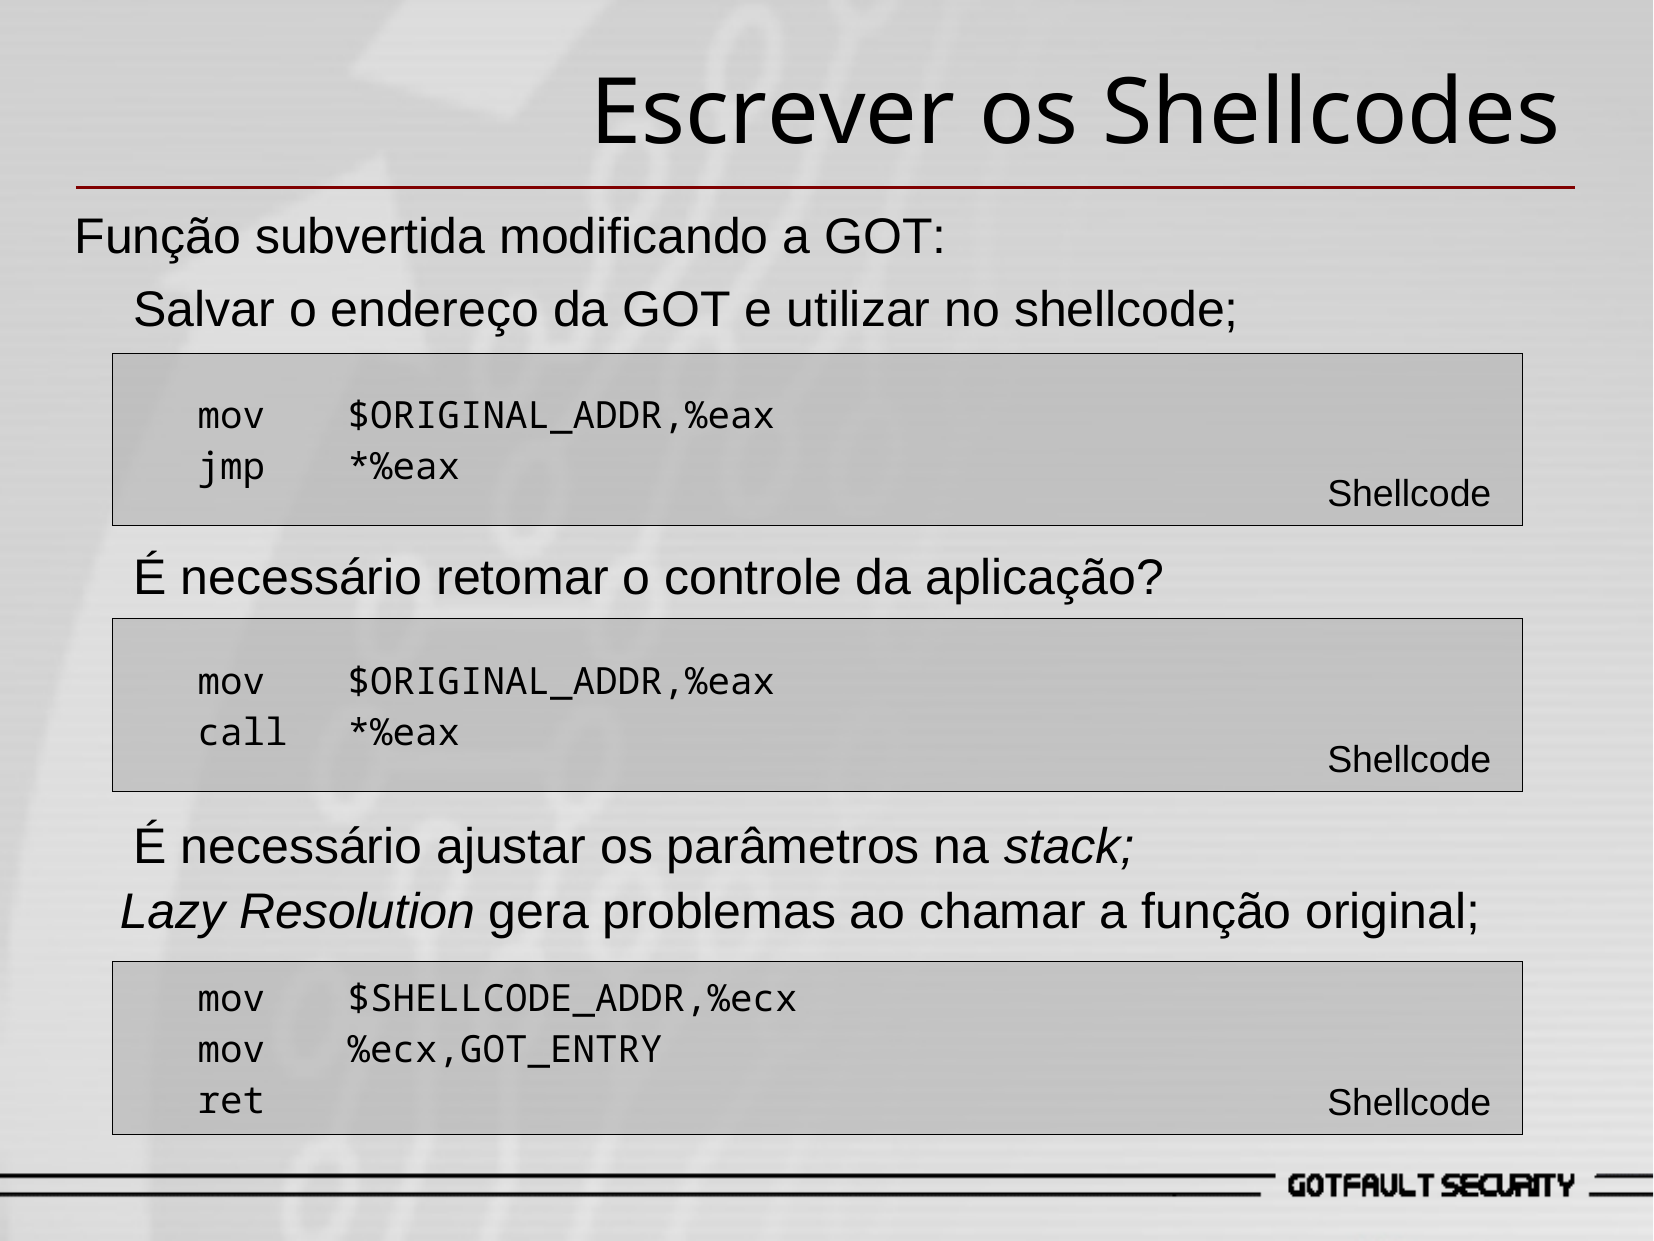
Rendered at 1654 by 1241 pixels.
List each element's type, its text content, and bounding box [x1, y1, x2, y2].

text_box Shellcode [1312, 1073, 1516, 1136]
text_box É necessário retomar o controle da aplicação? [105, 542, 1486, 620]
text_box Shellcode [1312, 465, 1516, 527]
picture [0, 0, 1654, 1241]
text_box mov $SHELLCODE_ADDR,%ecx mov %ecx,GOT_ENTRY ret [112, 961, 1523, 1135]
text_box Shellcode [1312, 731, 1516, 793]
text_box mov $ORIGINAL_ADDR,%eax call *%eax [112, 618, 1523, 792]
text_box Função subvertida modificando a GOT: [60, 201, 1336, 279]
text_box Lazy Resolution gera problemas ao chamar a função original; [105, 875, 1591, 954]
text_box Salvar o endereço da GOT e utilizar no shellcode; [105, 273, 1486, 351]
text_box É necessário ajustar os parâmetros na stack; [105, 810, 1486, 875]
text_box mov $ORIGINAL_ADDR,%eax jmp *%eax [112, 353, 1523, 526]
text_box Escrever os Shellcodes [75, 37, 1576, 196]
